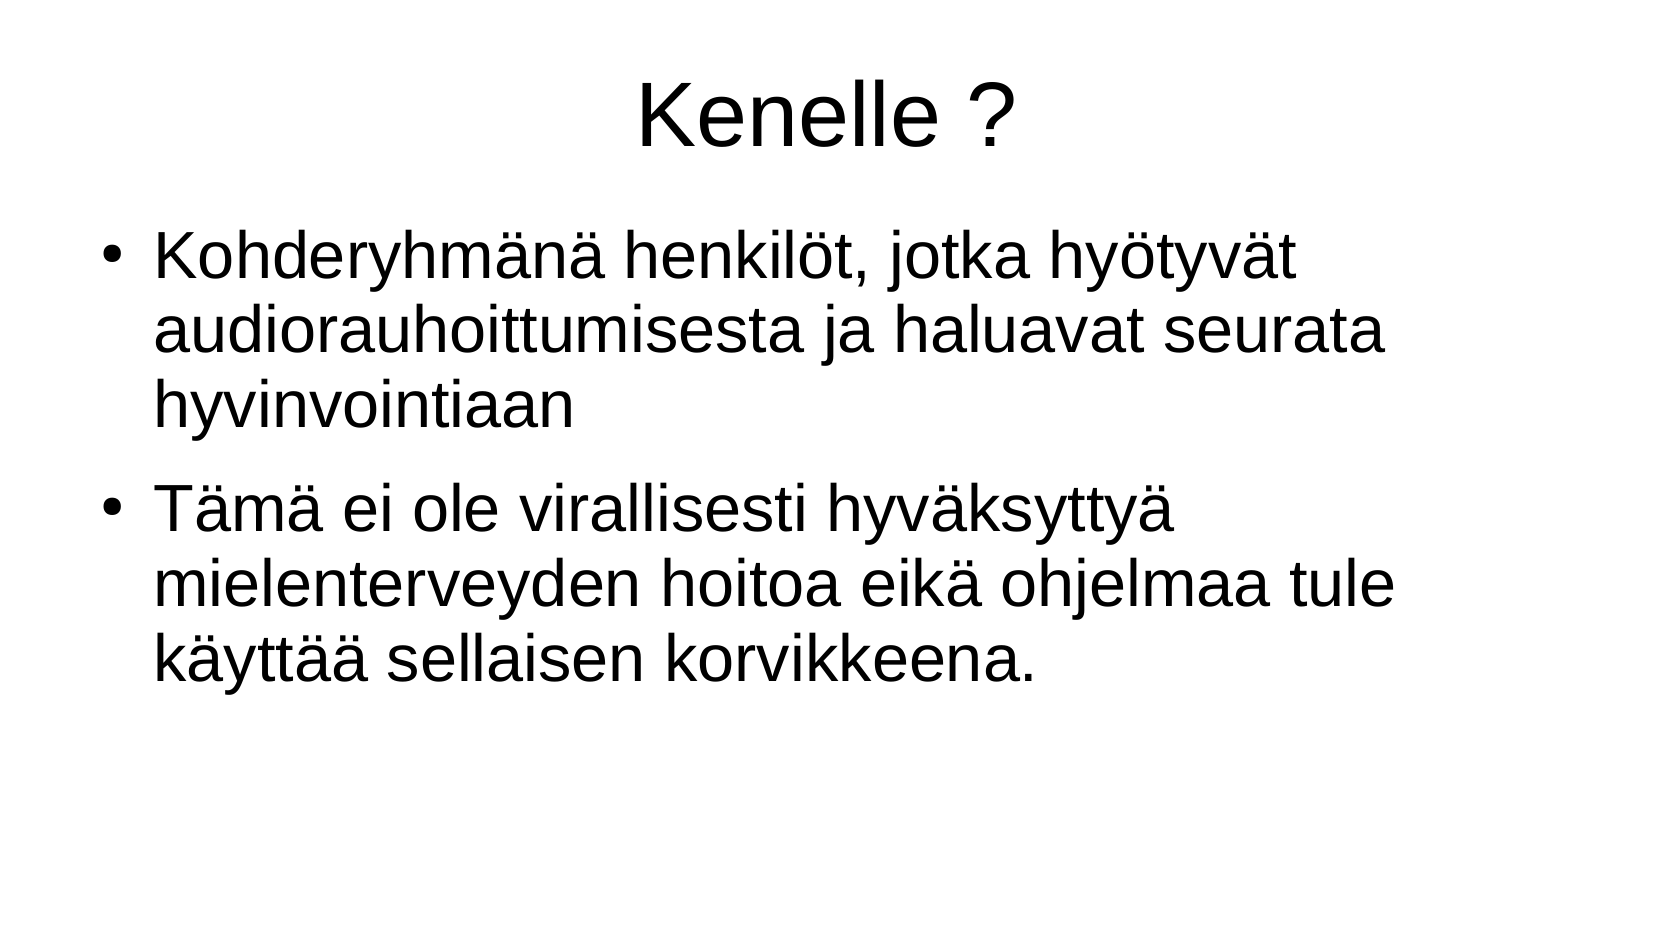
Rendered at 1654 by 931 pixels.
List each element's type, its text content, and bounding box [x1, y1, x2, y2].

list Kohderyhmänä henkilöt, jotka hyötyvät audiorauhoittumisesta ja haluavat seurata hyvinvointiaan Tämä ei ole virallisesti hyväksyttyä mielenterveyden hoitoa eikä ohjelmaa tule käyttää sellaisen korvikkeena. [82, 217, 1571, 758]
title Kenelle ? [82, 37, 1571, 193]
